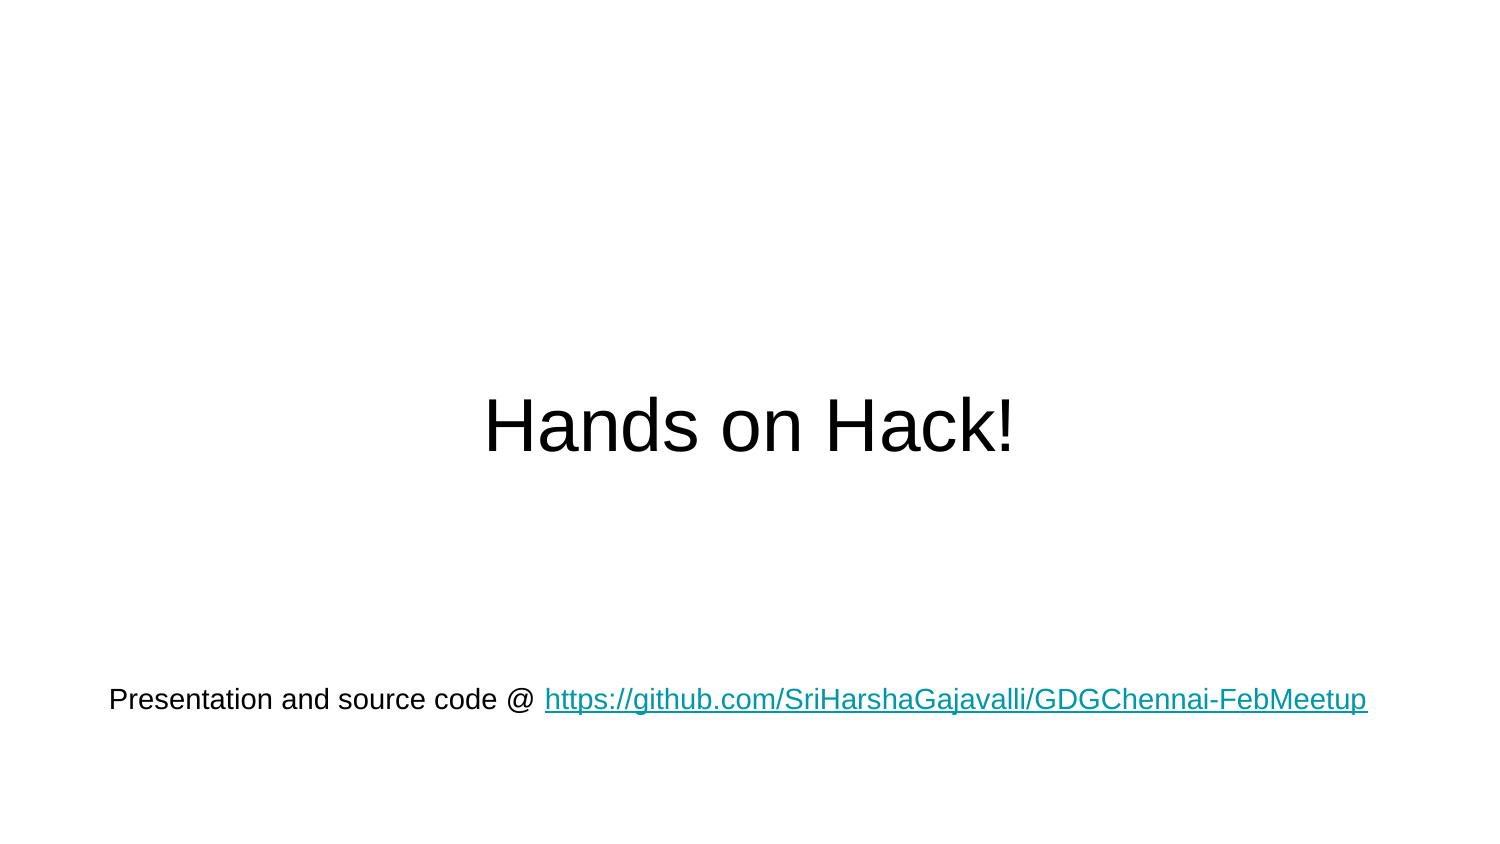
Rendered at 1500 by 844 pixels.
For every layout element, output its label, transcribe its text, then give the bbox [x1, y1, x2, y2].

title Hands on Hack! [51, 352, 1449, 491]
text_box Presentation and source code @ https://github.com/SriHarshaGajavalli/GDGChennai-FebMeetup [94, 665, 1424, 748]
